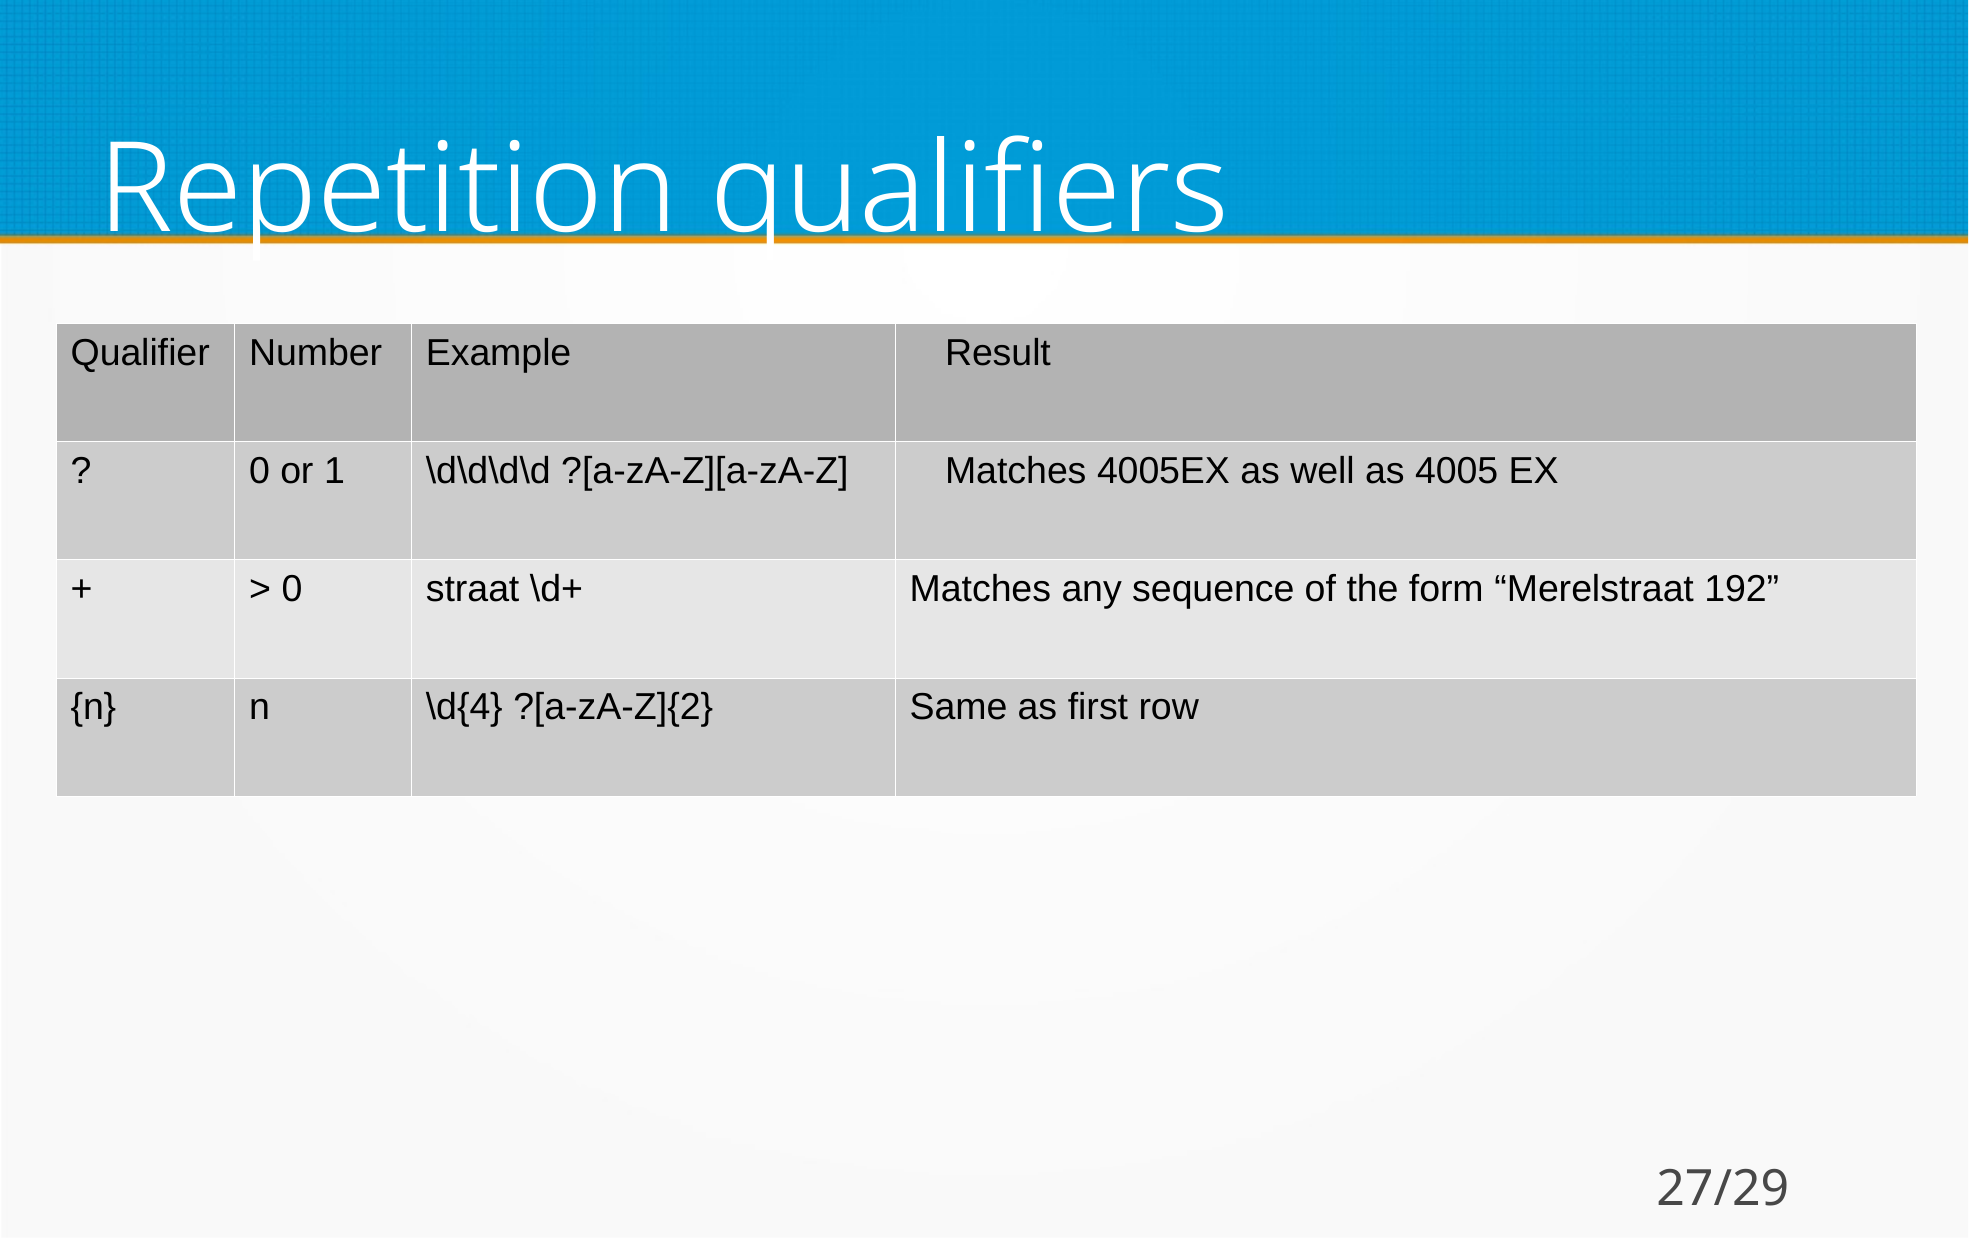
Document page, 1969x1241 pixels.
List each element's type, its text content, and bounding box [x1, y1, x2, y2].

table_cell Same as first row [896, 679, 1916, 796]
table_header Number [235, 324, 411, 441]
table_cell Matches 4005EX as well as 4005 EX [896, 442, 1916, 559]
table_header Qualifier [57, 324, 234, 441]
table_cell \d\d\d\d ?[a-zA-Z][a-zA-Z] [412, 442, 895, 559]
table_cell 0 or 1 [235, 442, 411, 559]
title Repetition qualifiers [98, 49, 1870, 257]
table_cell {n} [57, 679, 234, 796]
picture [0, 233, 1969, 1241]
table_cell > 0 [235, 560, 411, 678]
table_cell straat \d+ [412, 560, 895, 678]
table_cell \d{4} ?[a-zA-Z]{2} [412, 679, 895, 796]
table_cell ? [57, 442, 234, 559]
table_cell + [57, 560, 234, 678]
table_cell Matches any sequence of the form “Merelstraat 192” [896, 560, 1916, 678]
table_header Example [412, 324, 895, 441]
table_cell n [235, 679, 411, 796]
table_header Result [896, 324, 1916, 441]
